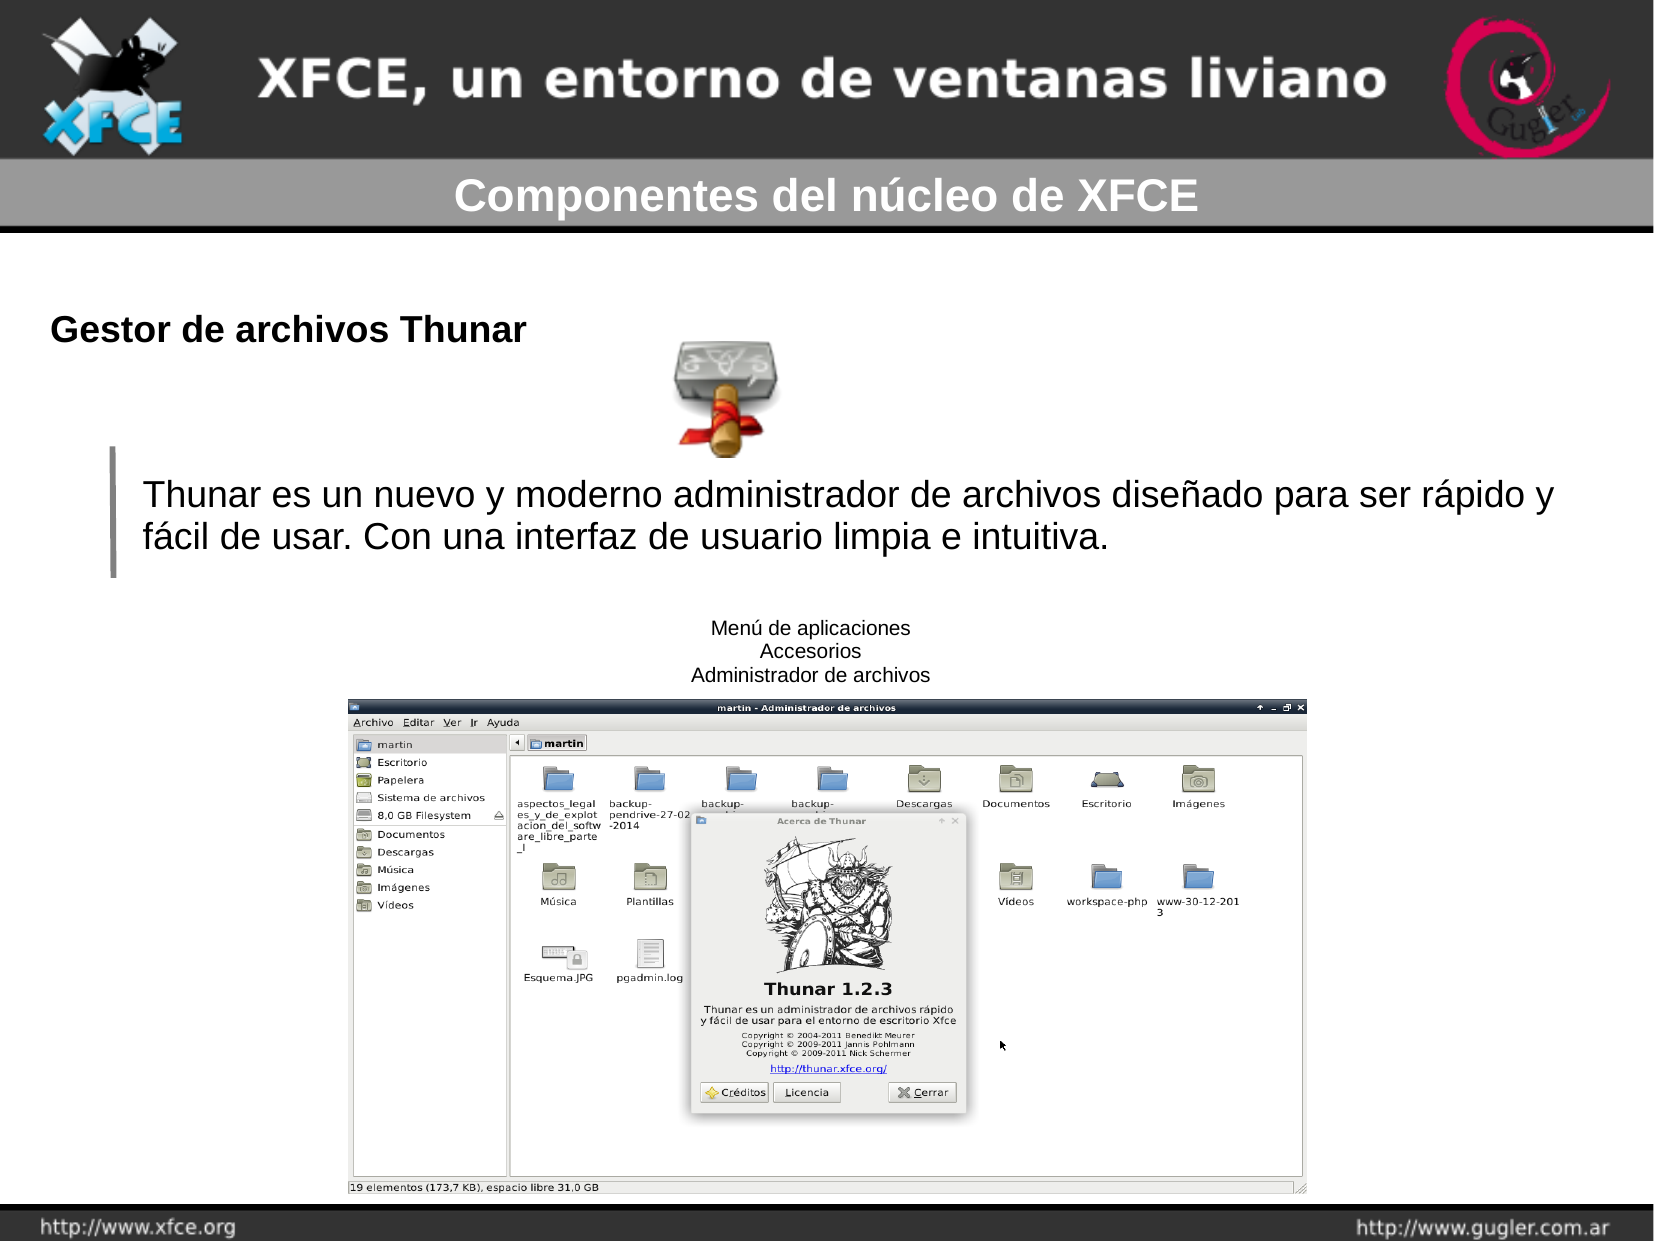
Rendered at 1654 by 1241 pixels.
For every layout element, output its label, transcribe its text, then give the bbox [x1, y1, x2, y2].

text_box Gestor de archivos Thunar [35, 301, 1630, 359]
picture [668, 359, 785, 458]
picture [0, 0, 1654, 161]
picture [0, 229, 1654, 233]
picture [0, 1204, 1654, 1241]
text_box Componentes del núcleo de XFCE [0, 161, 1654, 229]
text_box Thunar es un nuevo y moderno administrador de archivos diseñado para ser rápido y fácil de usar. Con una interfaz de usuario limpia e intuitiva. [127, 466, 1613, 566]
picture [348, 699, 1307, 1194]
text_box Menú de aplicaciones Accesorios Administrador de archivos [578, 609, 1044, 695]
